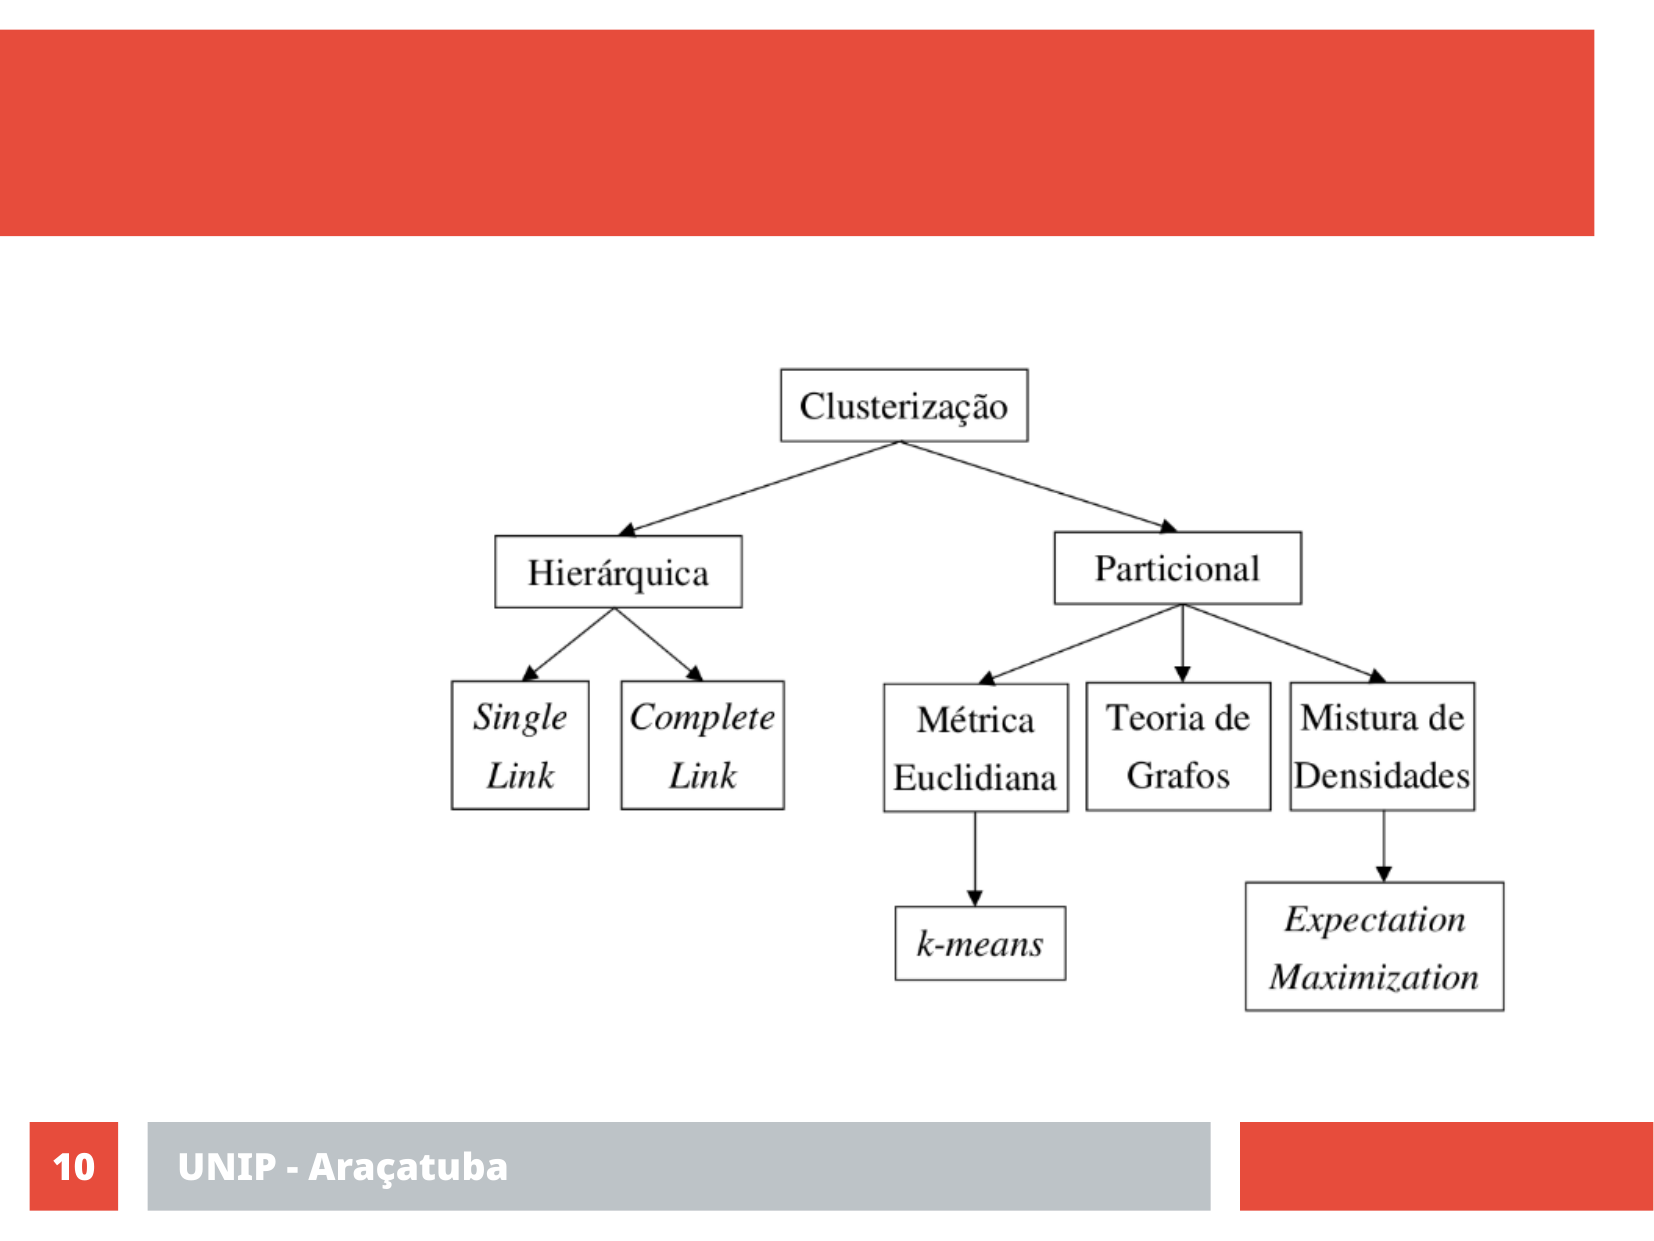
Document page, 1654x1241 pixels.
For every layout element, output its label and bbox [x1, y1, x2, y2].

picture [443, 360, 1508, 1014]
